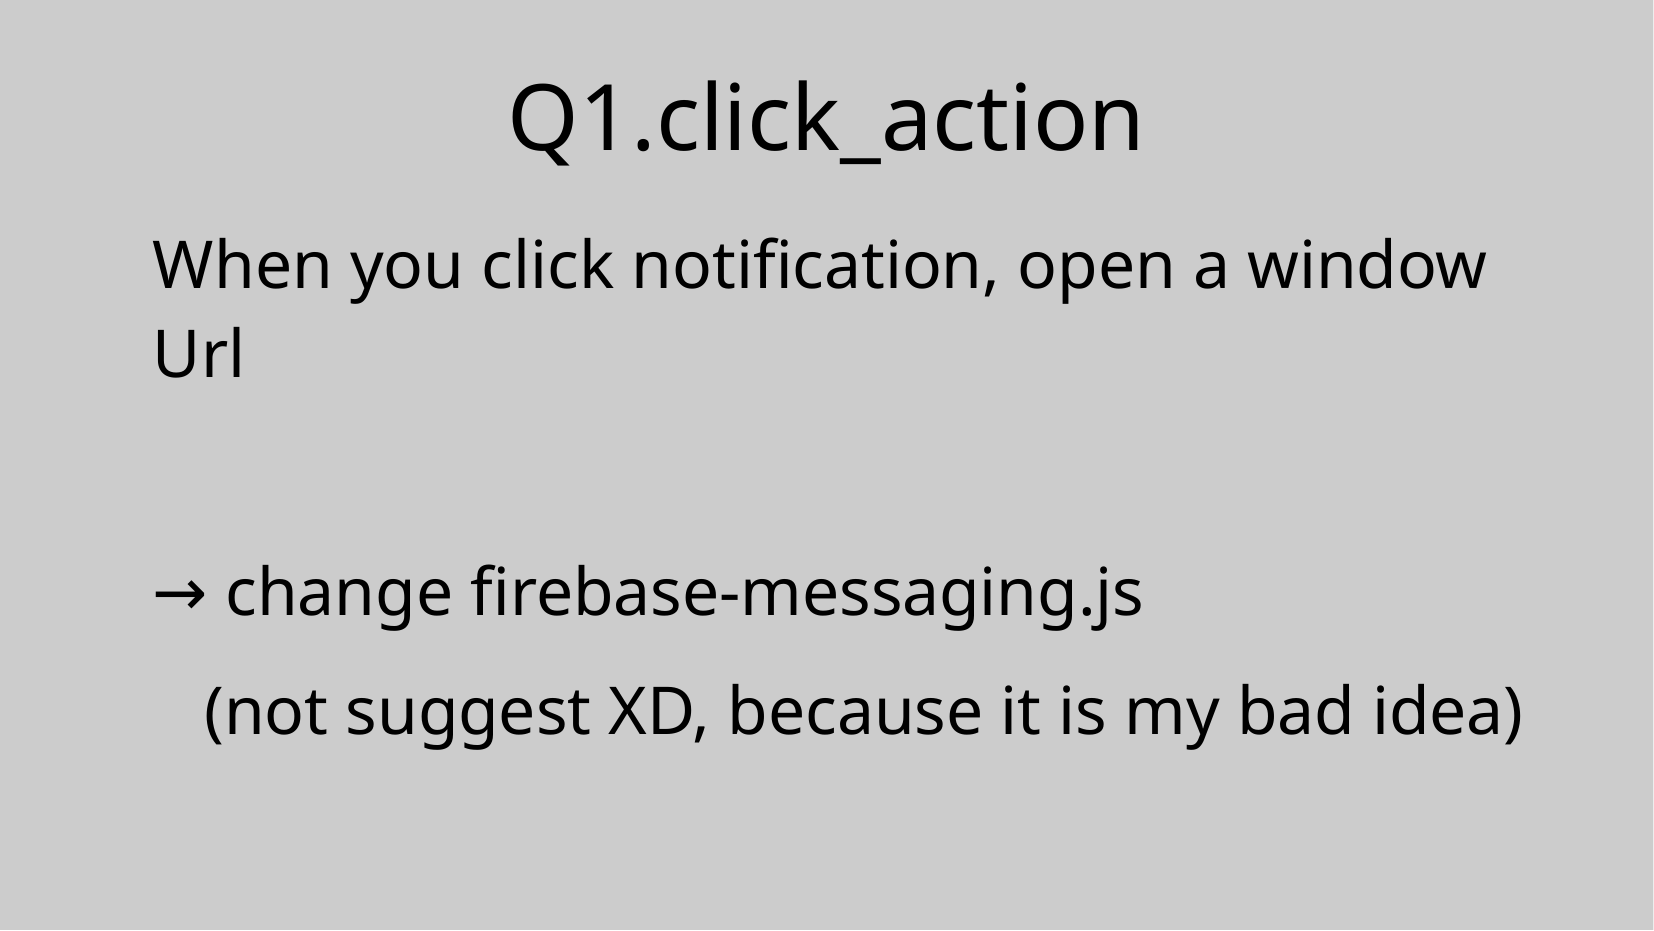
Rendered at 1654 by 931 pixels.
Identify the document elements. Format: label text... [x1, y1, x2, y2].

title Q1.click_action [82, 37, 1571, 193]
list When you click notification, open a window Url → change firebase-messaging.js (not suggest XD, because it is my bad idea) [82, 217, 1571, 758]
